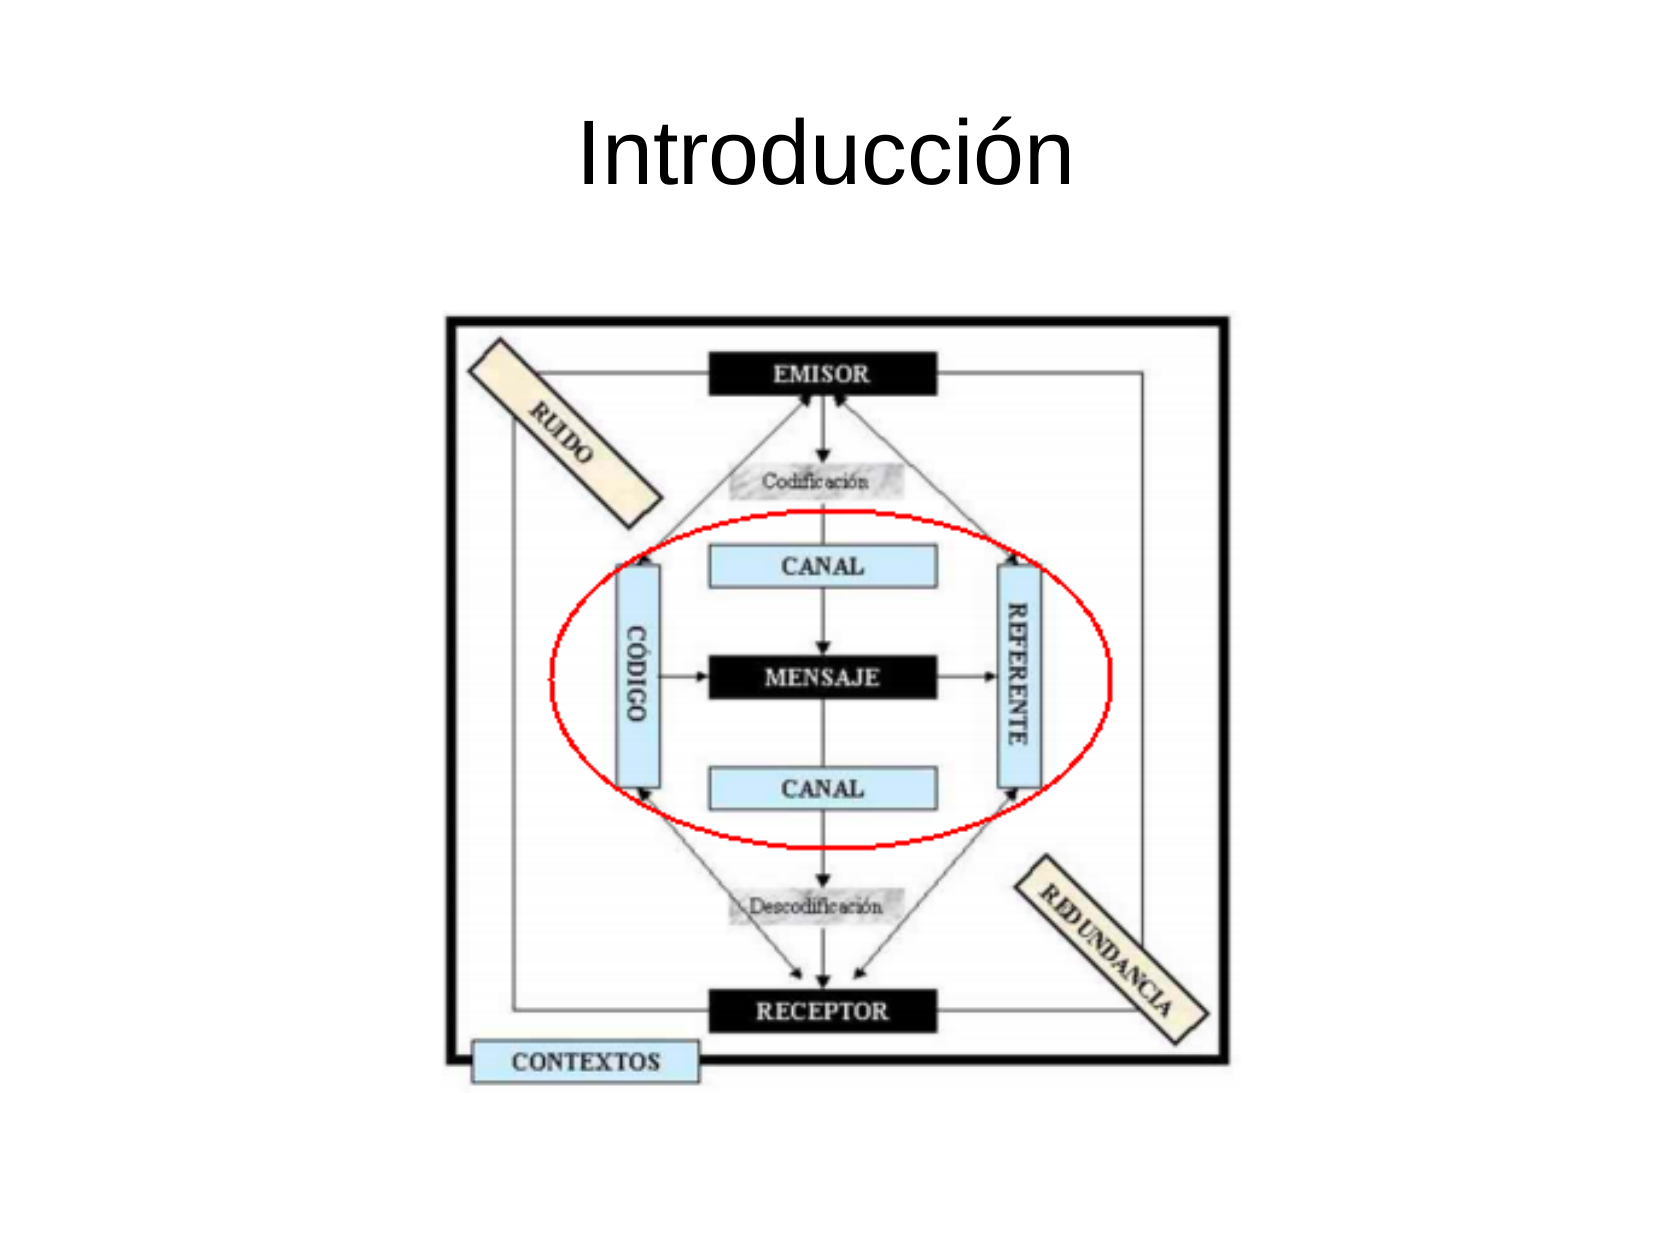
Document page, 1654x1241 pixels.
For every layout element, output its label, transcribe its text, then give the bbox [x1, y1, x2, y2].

title Introducción [82, 56, 1571, 250]
picture [442, 310, 1241, 1093]
